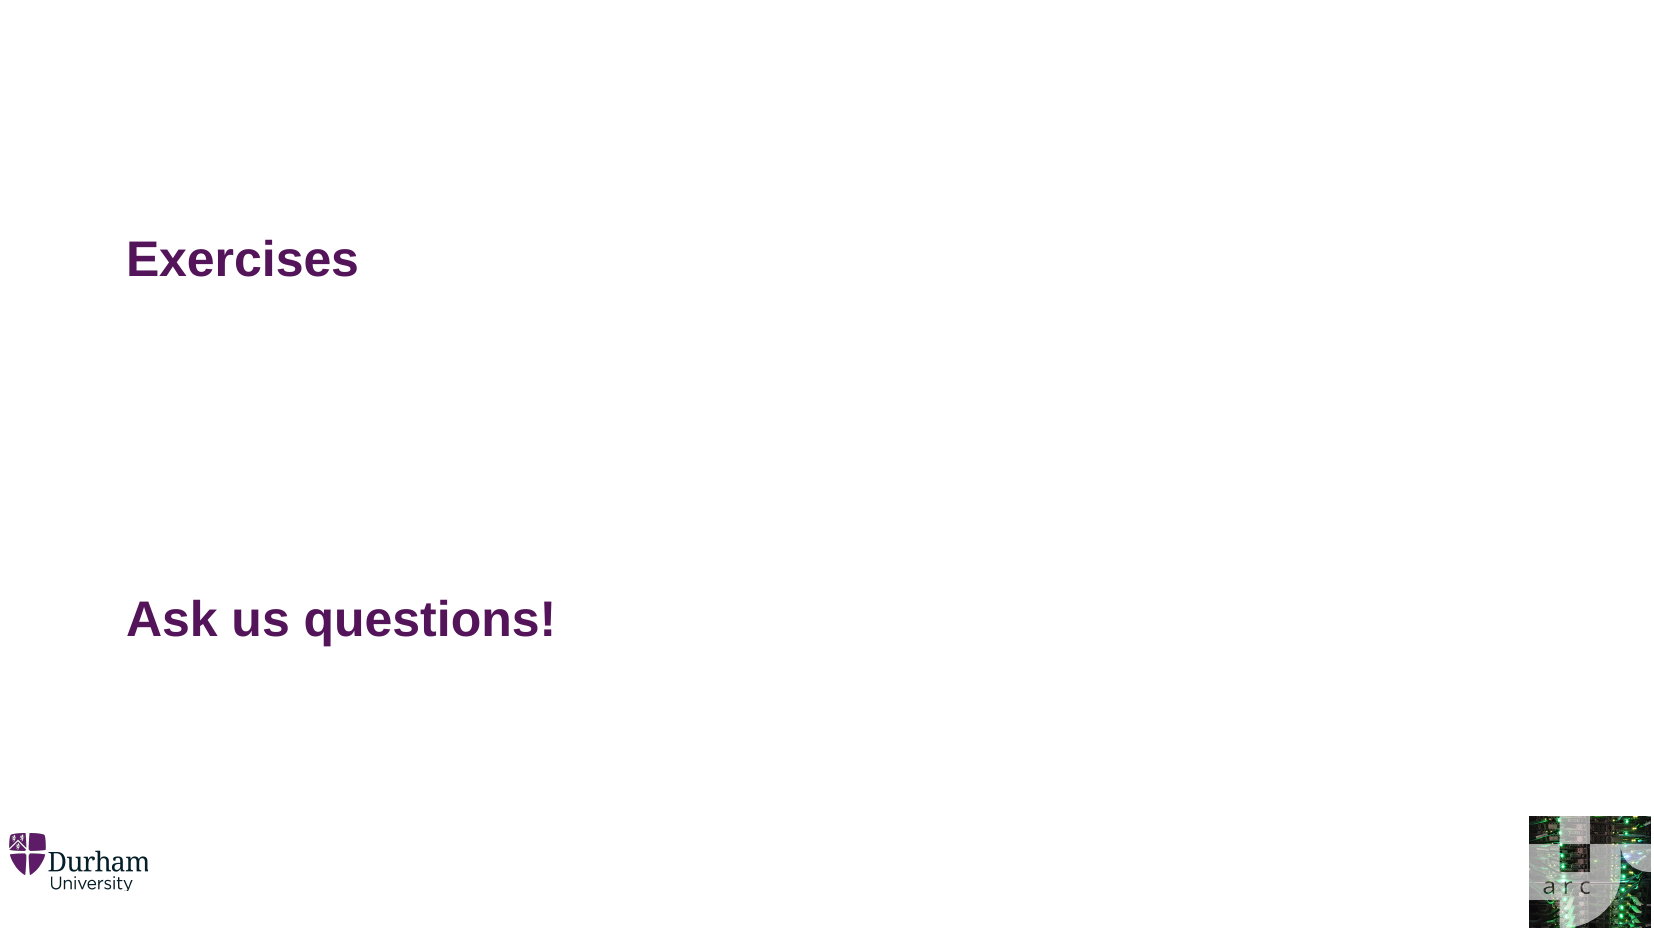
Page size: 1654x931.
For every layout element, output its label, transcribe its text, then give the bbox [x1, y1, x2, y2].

picture [1529, 816, 1651, 928]
text_box Exercises Ask us questions! [125, 226, 1131, 426]
picture [9, 833, 148, 891]
